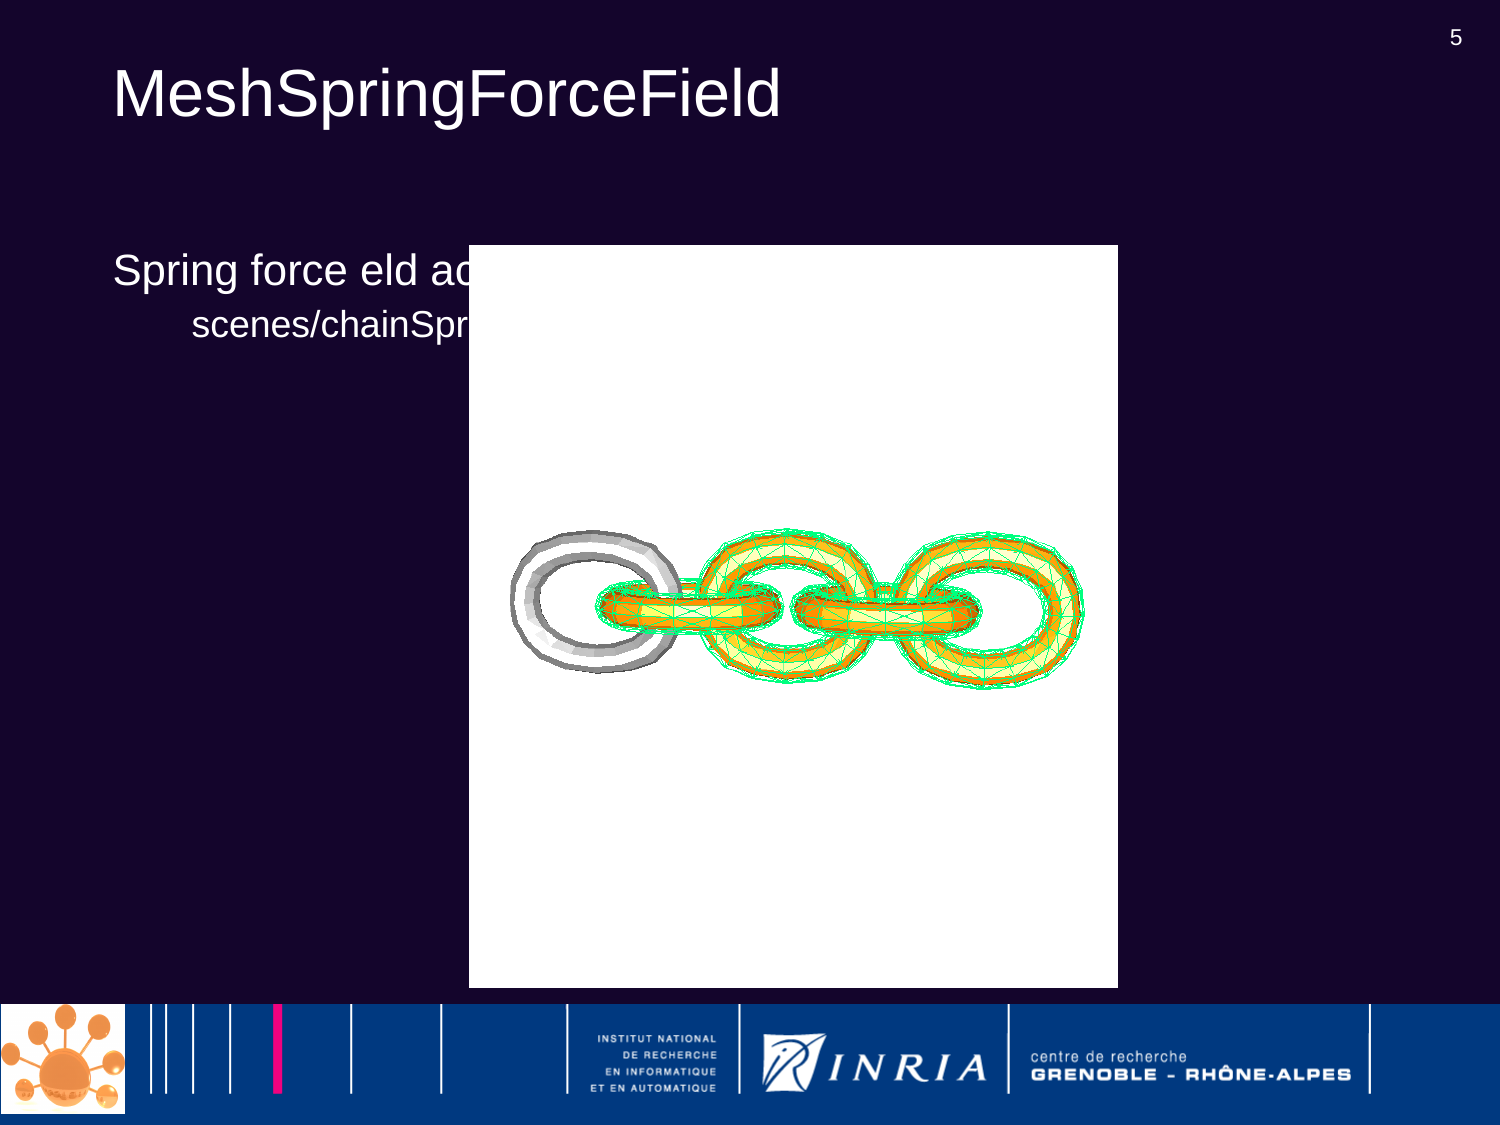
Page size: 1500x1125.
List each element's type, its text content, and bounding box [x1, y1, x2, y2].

picture [0, 1004, 1500, 1125]
picture [422, 245, 1468, 988]
title MeshSpringForceField [112, 0, 1474, 188]
list Spring force eld acting along the edges of a mesh scenes/chainSpring.scn [112, 245, 422, 973]
